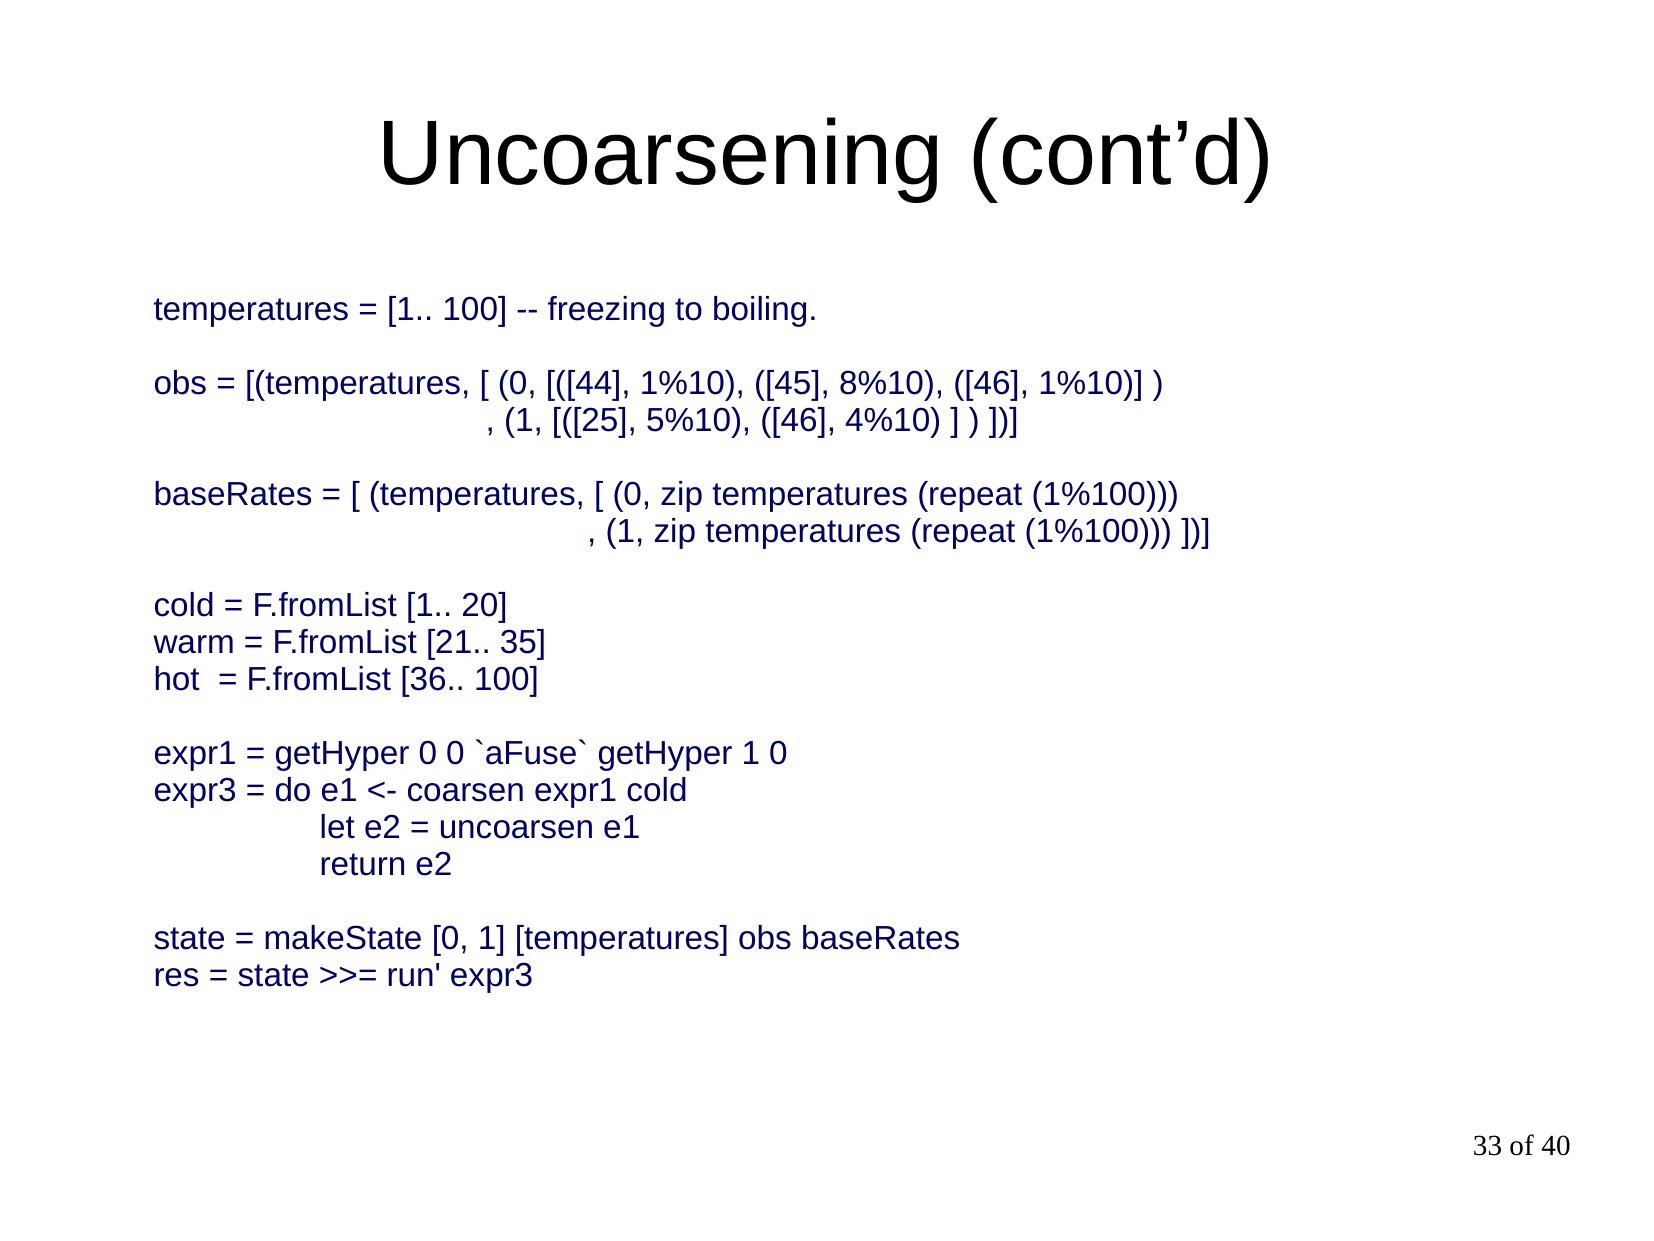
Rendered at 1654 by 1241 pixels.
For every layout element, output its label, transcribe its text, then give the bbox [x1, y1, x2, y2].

title Uncoarsening (cont’d) [82, 49, 1571, 257]
list temperatures = [1.. 100] -- freezing to boiling. obs = [(temperatures, [ (0, [([44], 1%10), ([45], 8%10), ([46], 1%10)] ) , (1, [([25], 5%10), ([46], 4%10) ] ) ])] baseRates = [ (temperatures, [ (0, zip temperatures (repeat (1%100))) , (1, zip temperatures (repeat (1%100))) ])] cold = F.fromList [1.. 20] warm = F.fromList [21.. 35] hot = F.fromList [36.. 100] expr1 = getHyper 0 0 `aFuse` getHyper 1 0 expr3 = do e1 <- coarsen expr1 cold let e2 = uncoarsen e1 return e2 state = makeState [0, 1] [temperatures] obs baseRates res = state >>= run' expr3 [82, 290, 1571, 1010]
